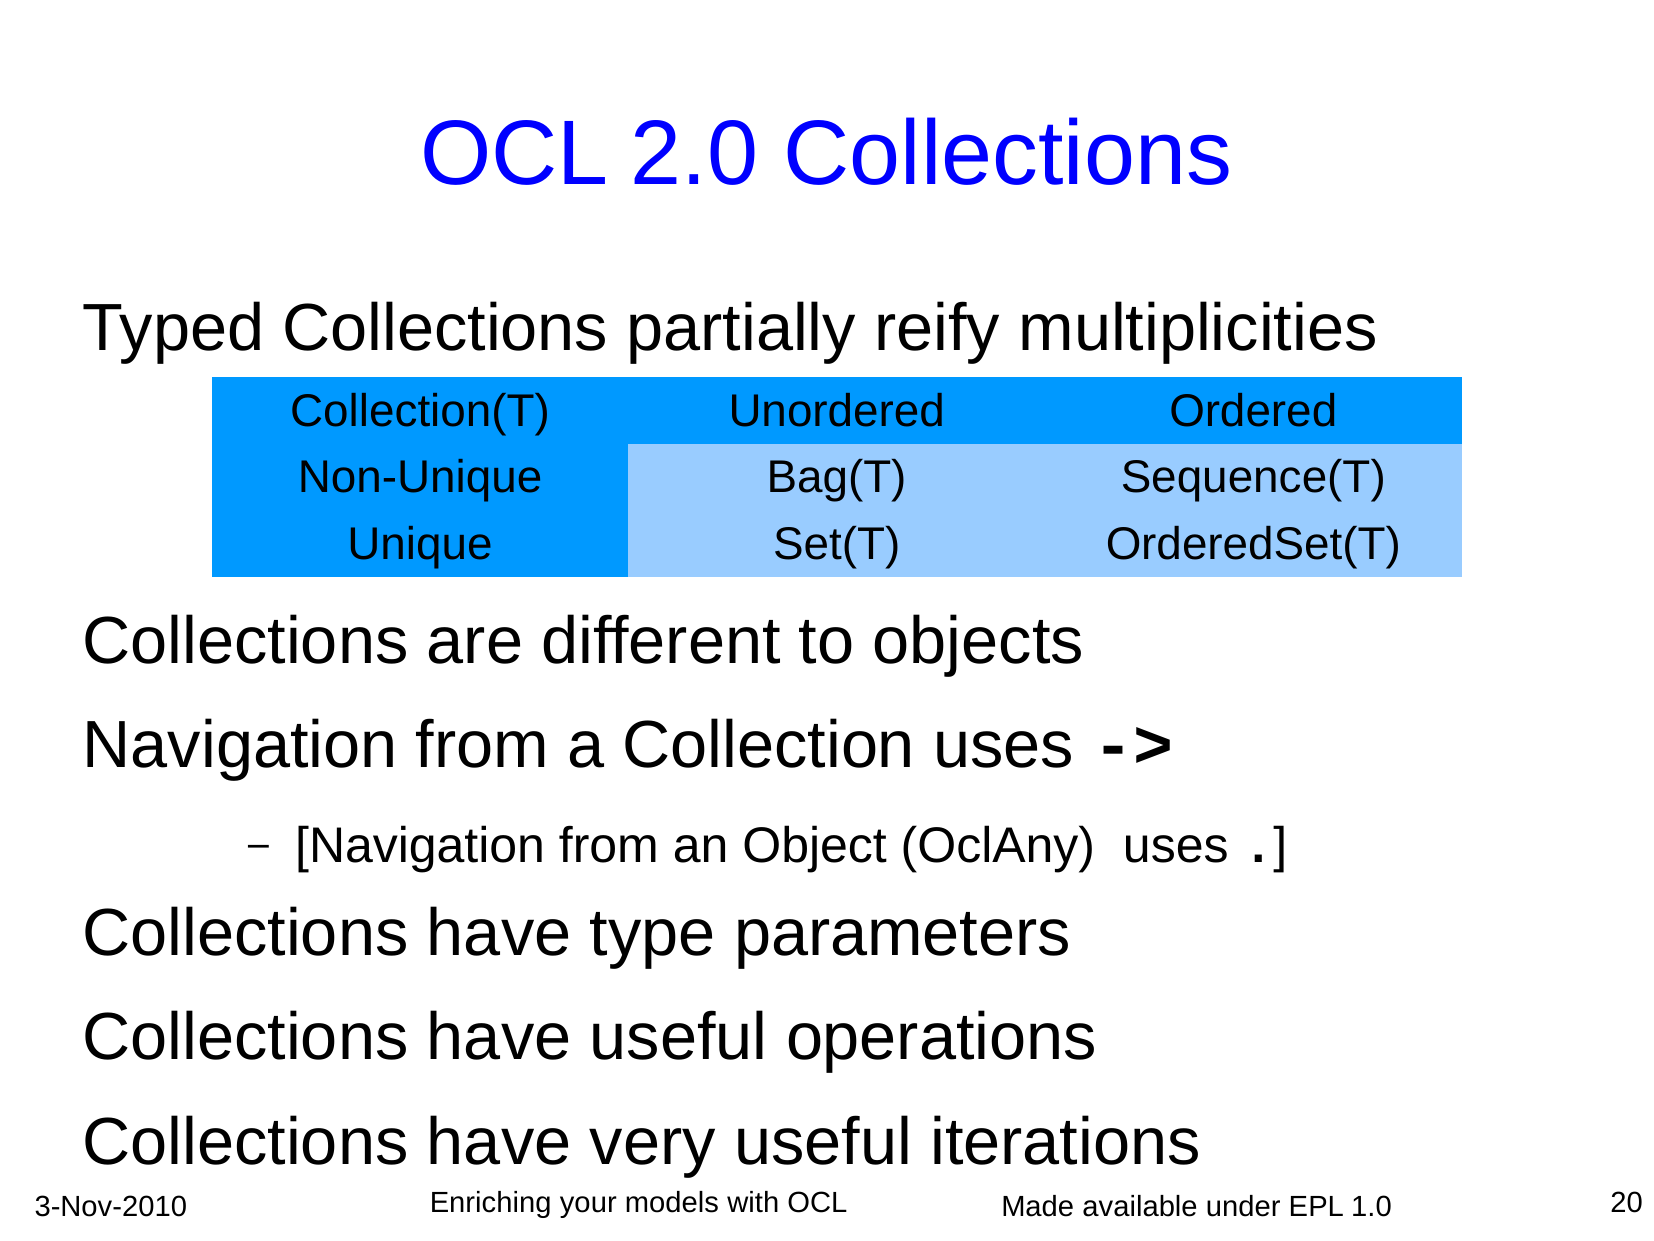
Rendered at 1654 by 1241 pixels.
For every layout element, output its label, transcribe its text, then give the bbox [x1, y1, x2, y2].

table_cell Sequence(T) [1045, 444, 1462, 510]
title OCL 2.0 Collections [82, 49, 1571, 257]
list Typed Collections partially reify multiplicities Collections are different to objects Navigation from a Collection uses -> [Navigation from an Object (OclAny) uses .] Collections have type parameters Collections have useful operations Collections have very useful iterations [82, 290, 1571, 1179]
table_cell Unique [212, 510, 628, 577]
table_cell OrderedSet(T) [1045, 510, 1462, 577]
table_cell Bag(T) [628, 444, 1045, 510]
table_cell Set(T) [628, 510, 1045, 577]
table_cell Non-Unique [212, 444, 628, 510]
table_header Unordered [628, 377, 1045, 444]
table_header Collection(T) [212, 377, 628, 444]
table_header Ordered [1045, 377, 1462, 444]
